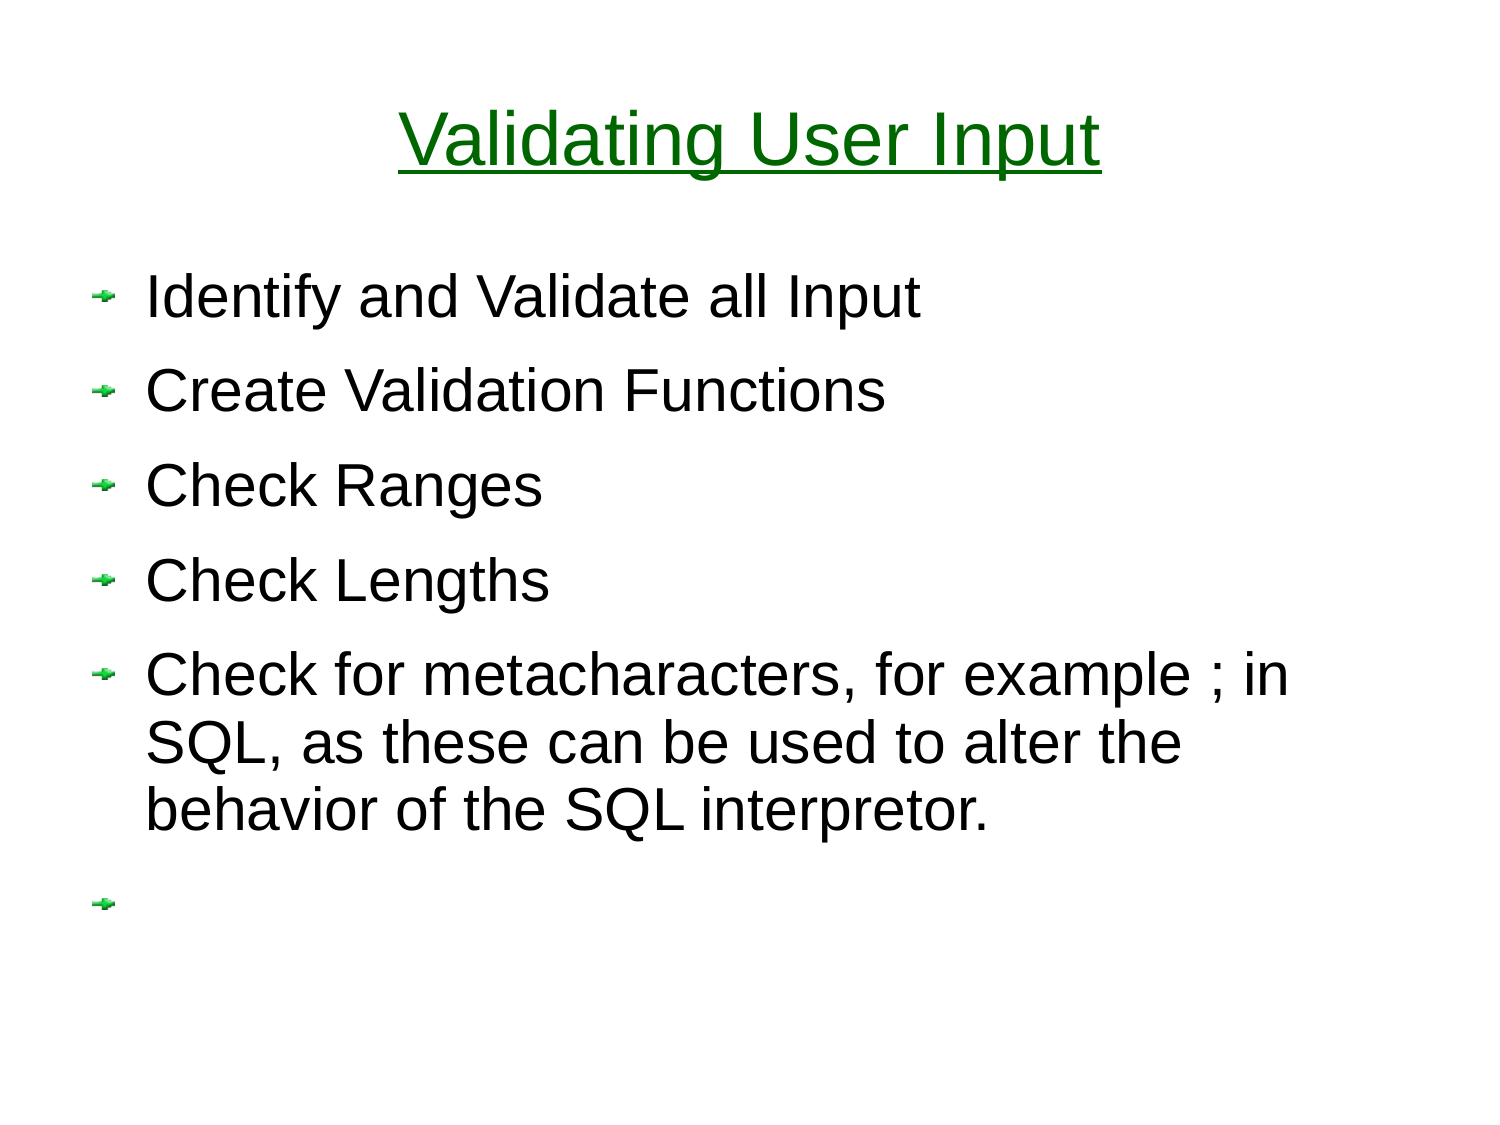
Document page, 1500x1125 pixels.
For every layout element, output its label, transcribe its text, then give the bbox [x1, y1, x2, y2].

title Validating User Input [75, 45, 1425, 233]
list Identify and Validate all Input Create Validation Functions Check Ranges Check Lengths Check for metacharacters, for example ; in SQL, as these can be used to alter the behavior of the SQL interpretor. [75, 262, 1425, 1006]
